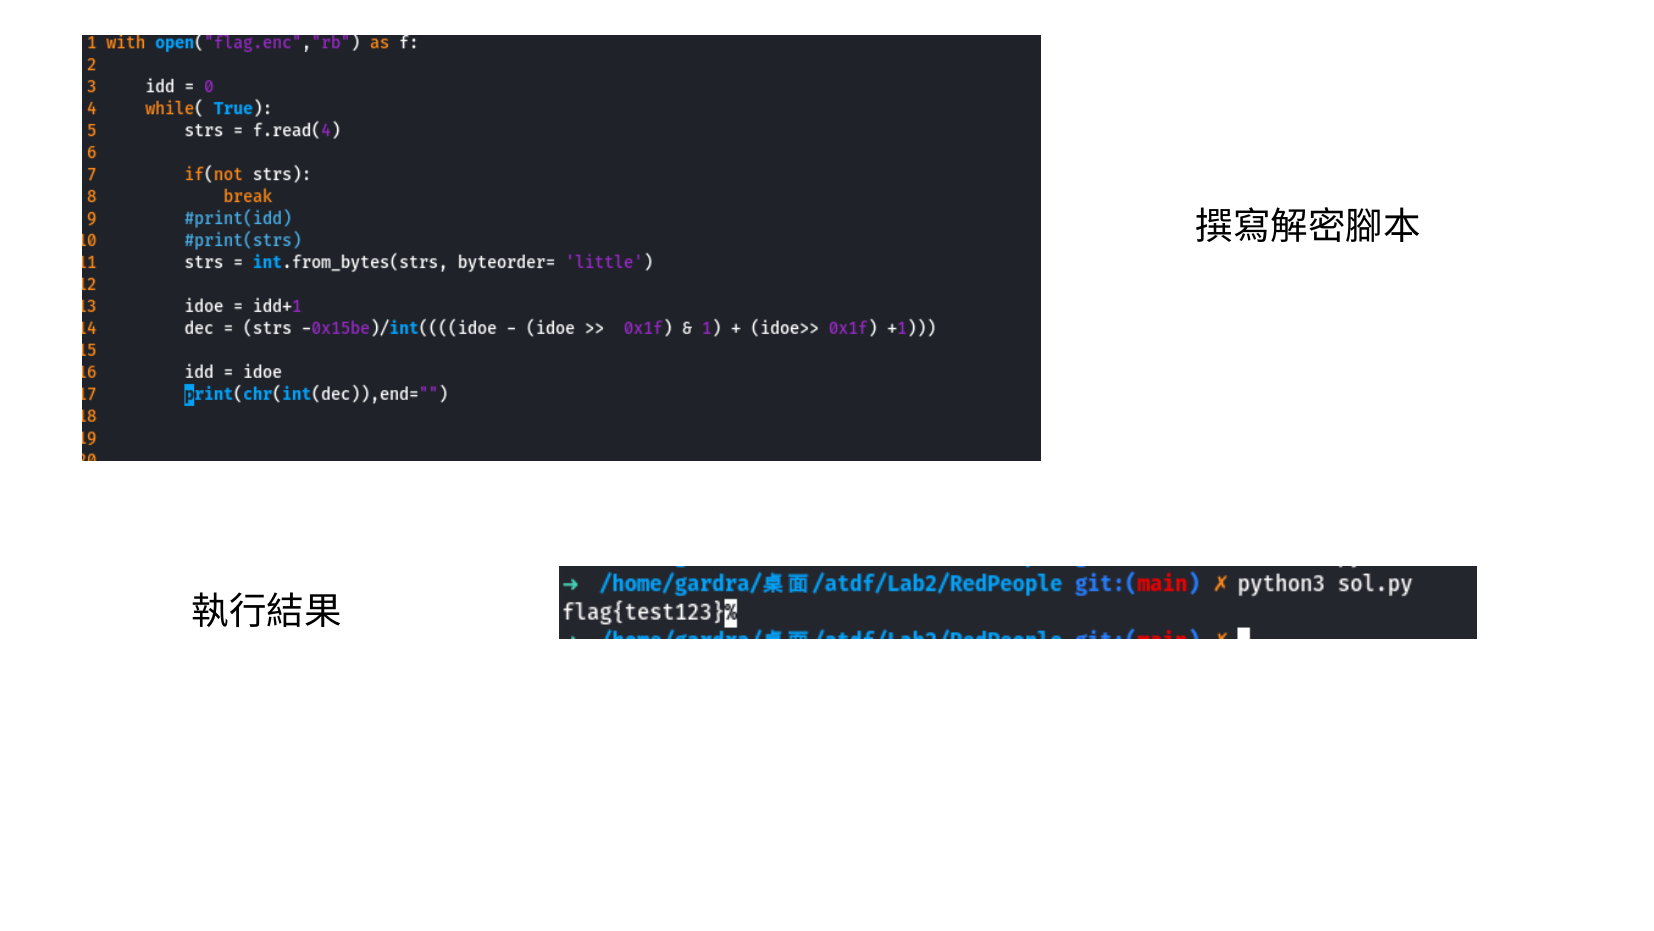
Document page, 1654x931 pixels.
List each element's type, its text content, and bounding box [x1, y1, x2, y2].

picture [82, 35, 1041, 461]
picture [559, 566, 1477, 639]
text_box 撰寫解密腳本 [1181, 188, 1489, 253]
text_box 執行結果 [177, 573, 508, 638]
